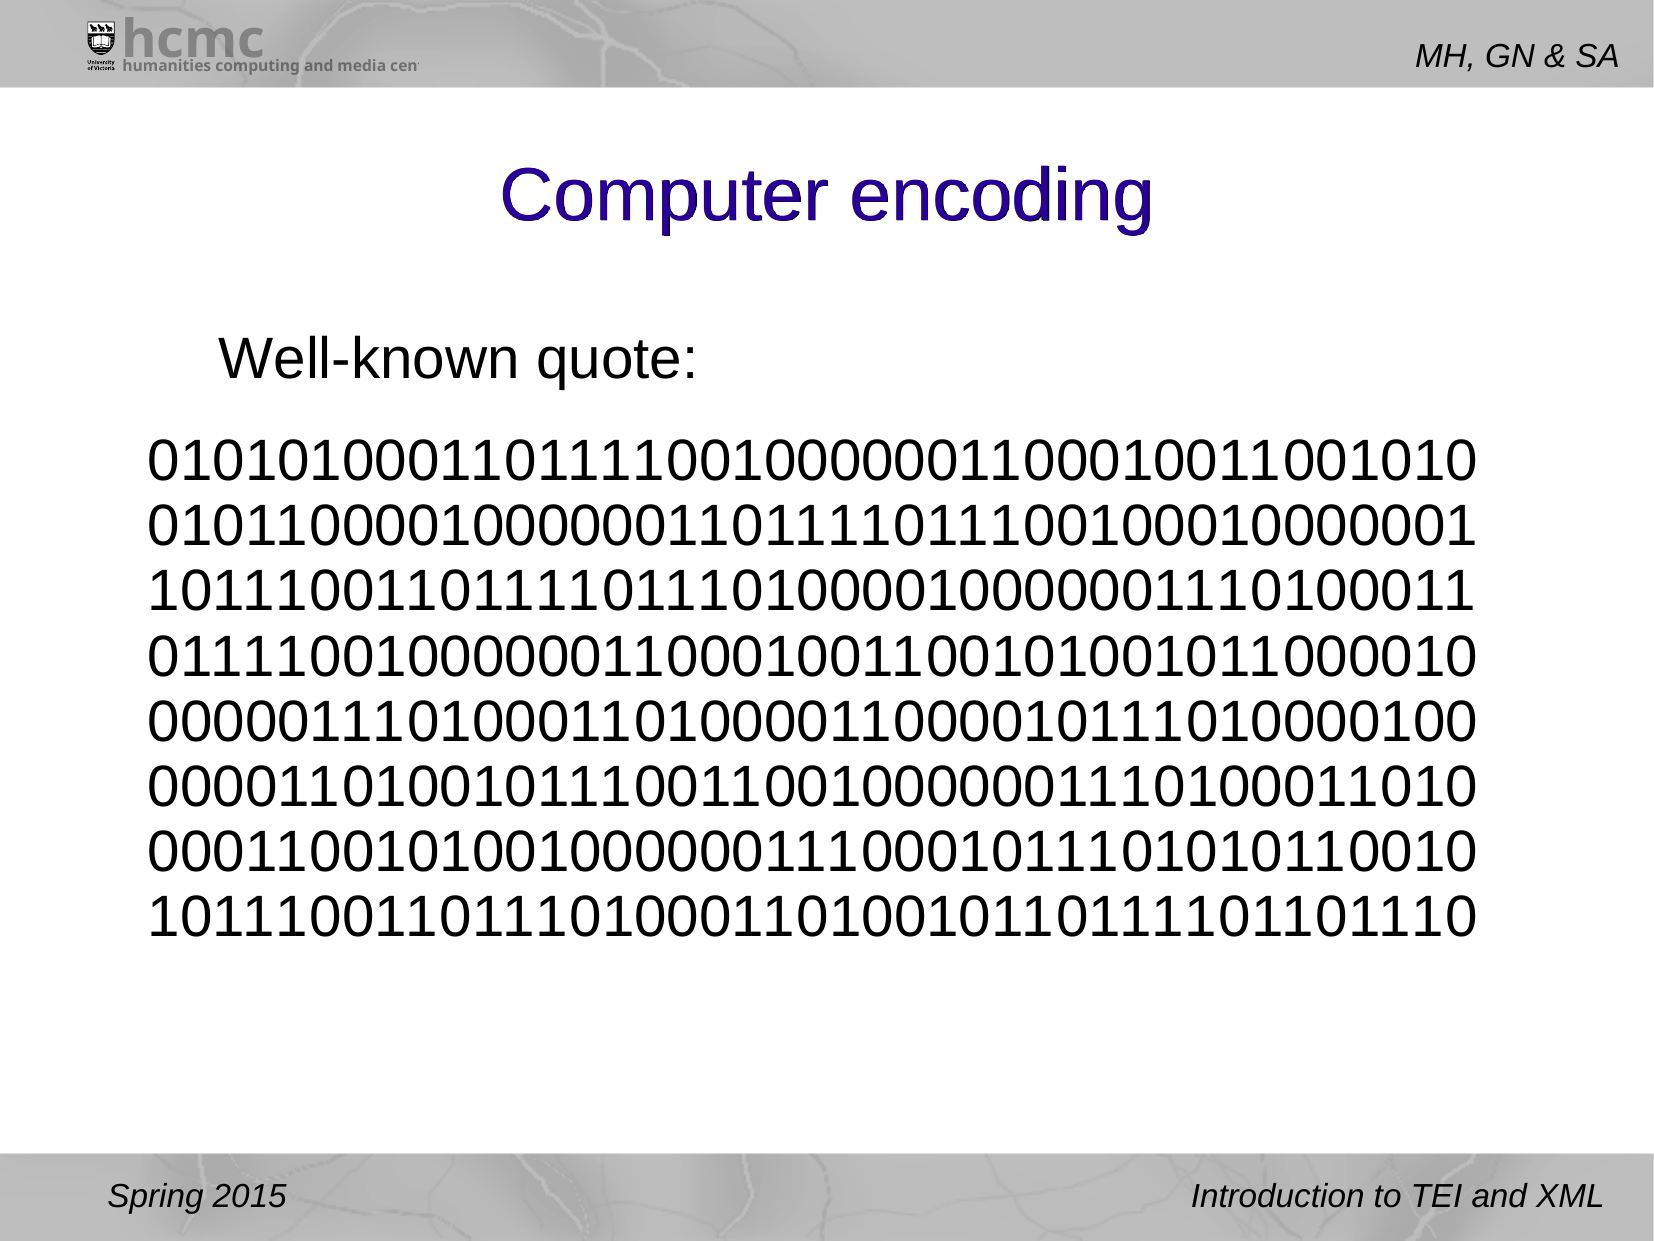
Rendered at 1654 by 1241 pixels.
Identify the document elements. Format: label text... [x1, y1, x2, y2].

list Well-known quote: 0101010001101111001000000110001001100101001011000010000001101111011100100010000001101110011011110111010000100000011101000110111100100000011000100110010100101100001000000111010001101000011000010111010000100000011010010111001100100000011101000110100001100101001000000111000101110101011001010111001101110100011010010110111101101110 [147, 325, 1506, 1045]
picture [0, 0, 1654, 1241]
title Computer encoding [118, 90, 1536, 298]
